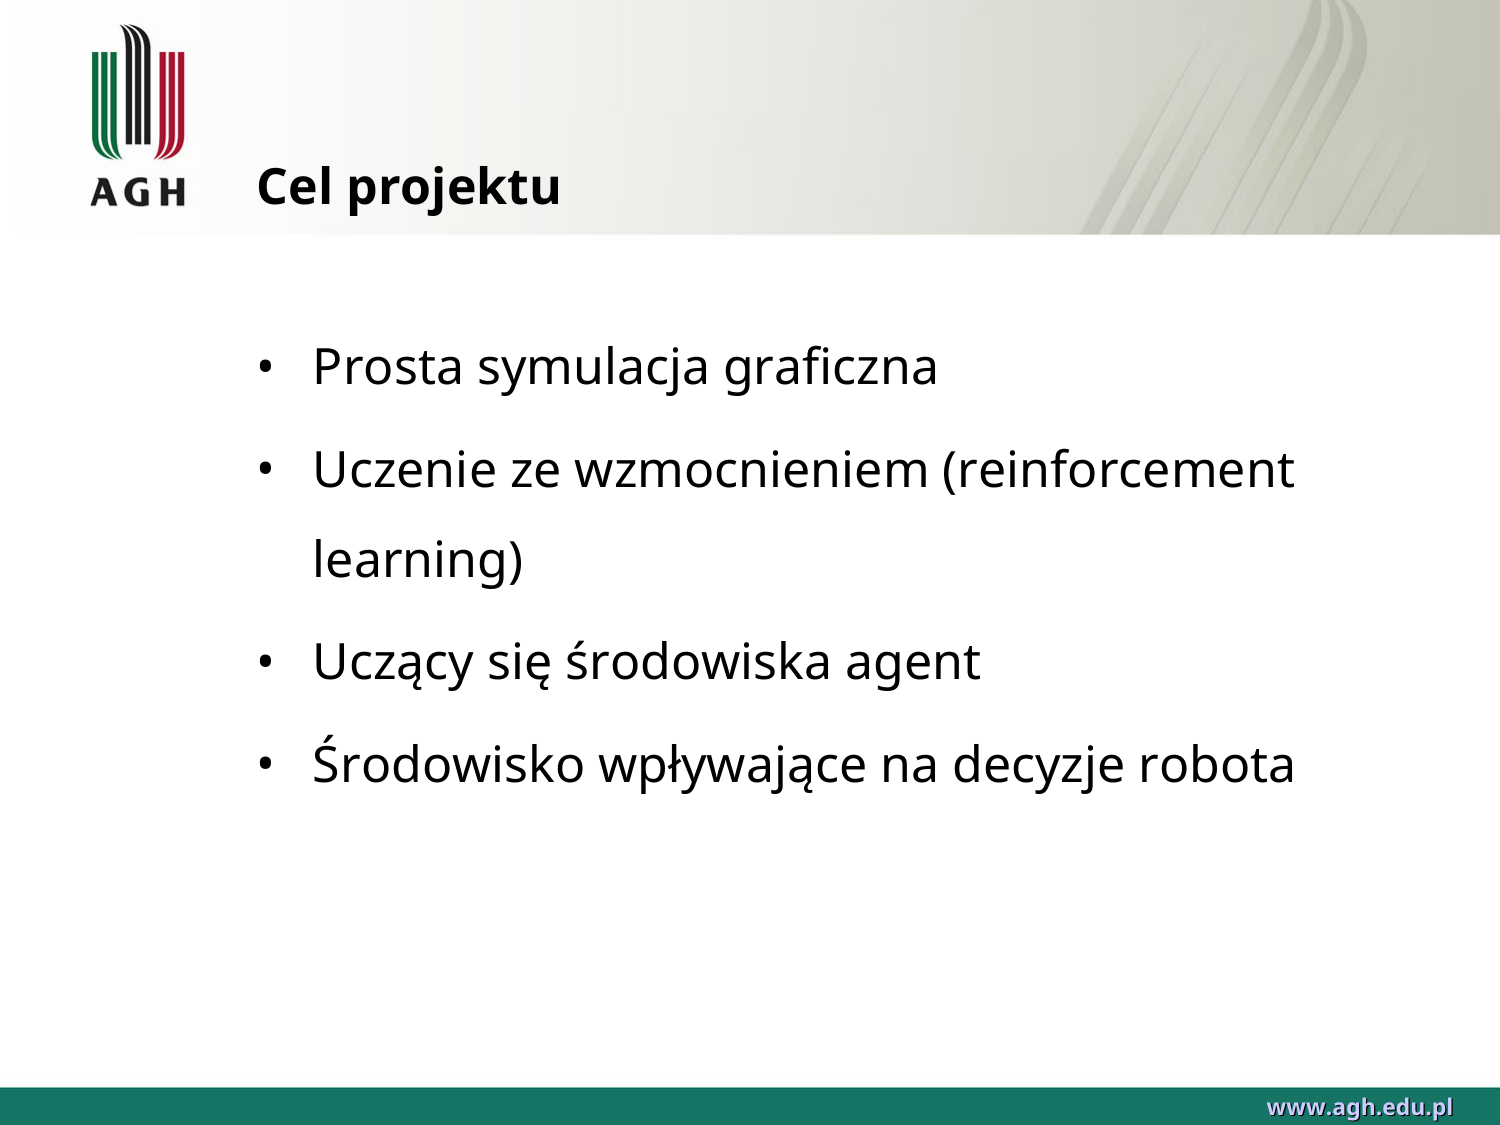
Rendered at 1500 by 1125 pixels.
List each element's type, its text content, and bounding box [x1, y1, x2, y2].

text_box Cel projektu [242, 137, 1436, 233]
text_box www.agh.edu.pl [1251, 1084, 1500, 1125]
picture [0, 0, 1500, 1125]
text_box Prosta symulacja graficzna Uczenie ze wzmocnieniem (reinforcement learning) Uczący się środowiska agent Środowisko wpływające na decyzje robota [242, 267, 1426, 1005]
